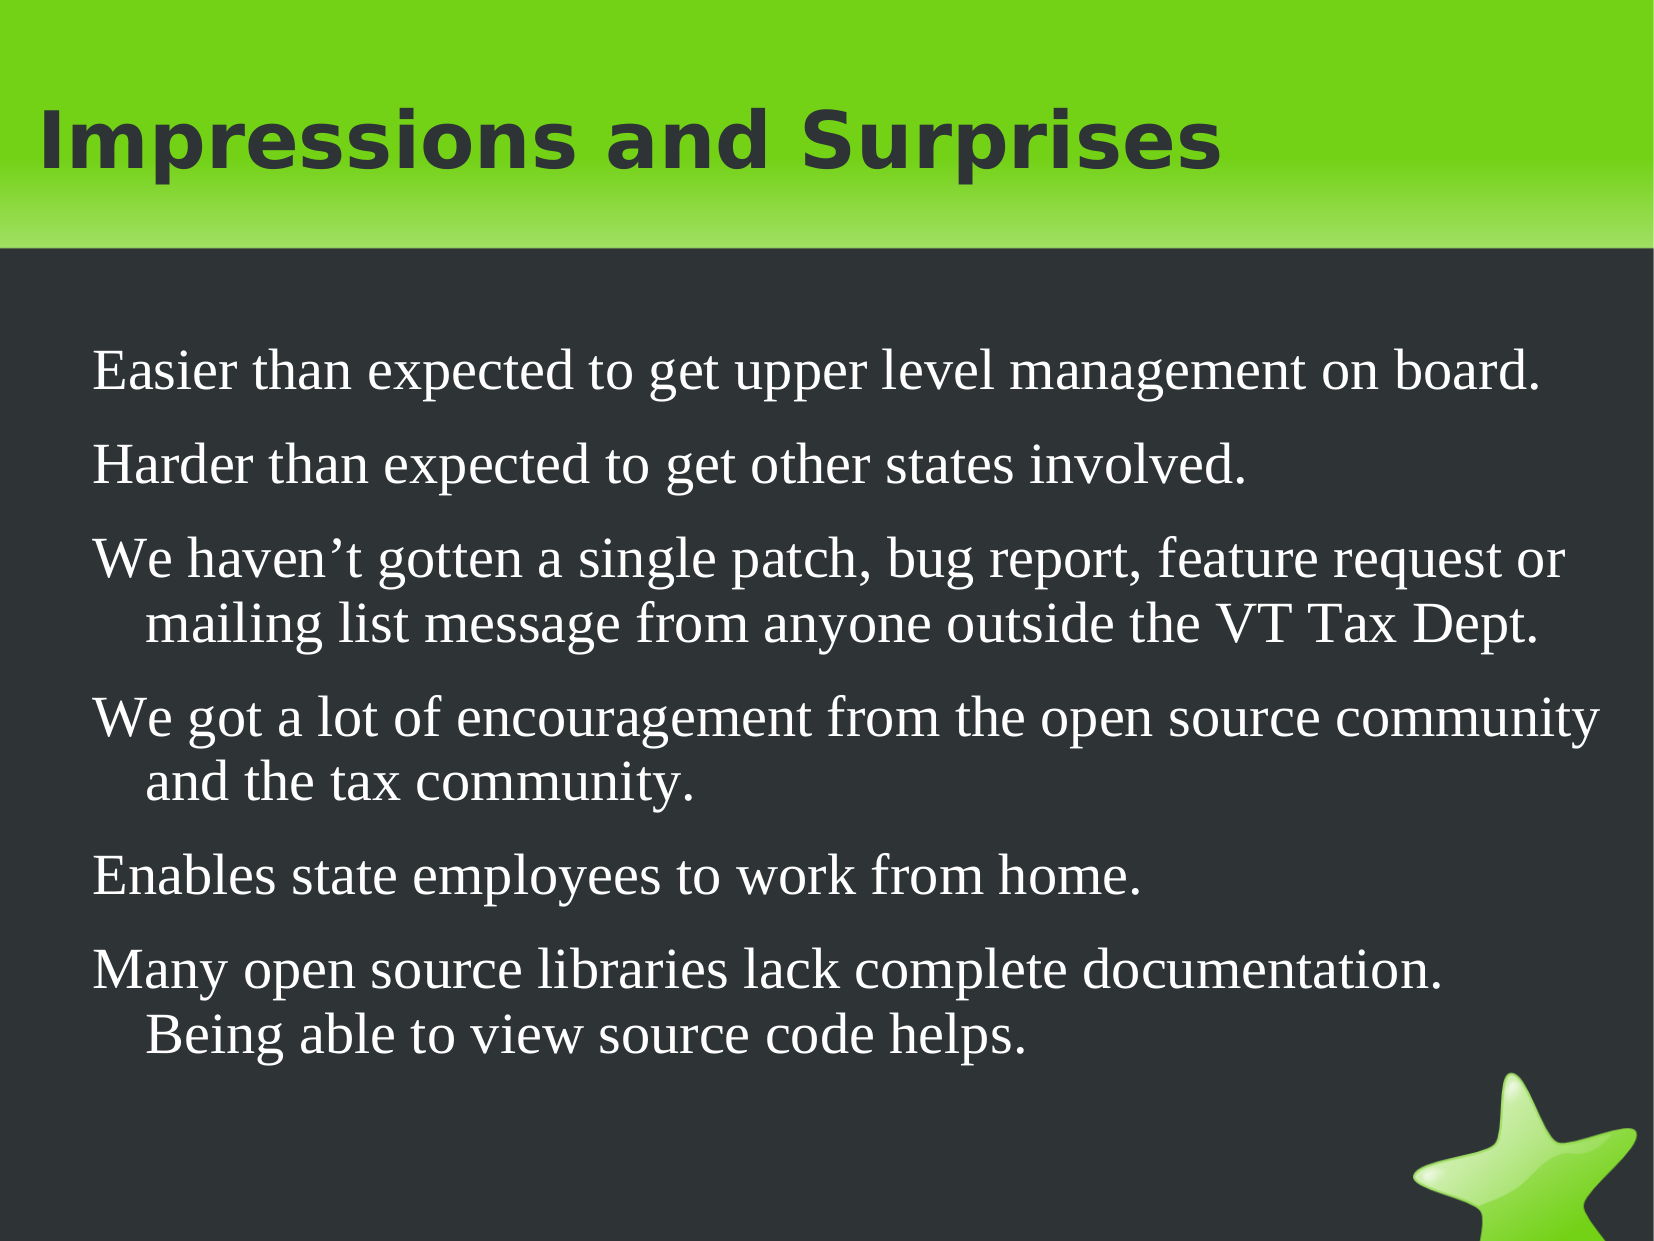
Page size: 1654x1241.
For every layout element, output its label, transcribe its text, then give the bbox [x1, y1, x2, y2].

list Easier than expected to get upper level management on board. Harder than expected to get other states involved. We haven’t gotten a single patch, bug report, feature request or mailing list message from anyone outside the VT Tax Dept. We got a lot of encouragement from the open source community and the tax community. Enables state employees to work from home. Many open source libraries lack complete documentation. Being able to view source code helps. [74, 337, 1613, 1210]
title Impressions and Surprises [37, 37, 1654, 245]
picture [0, 0, 1654, 1241]
